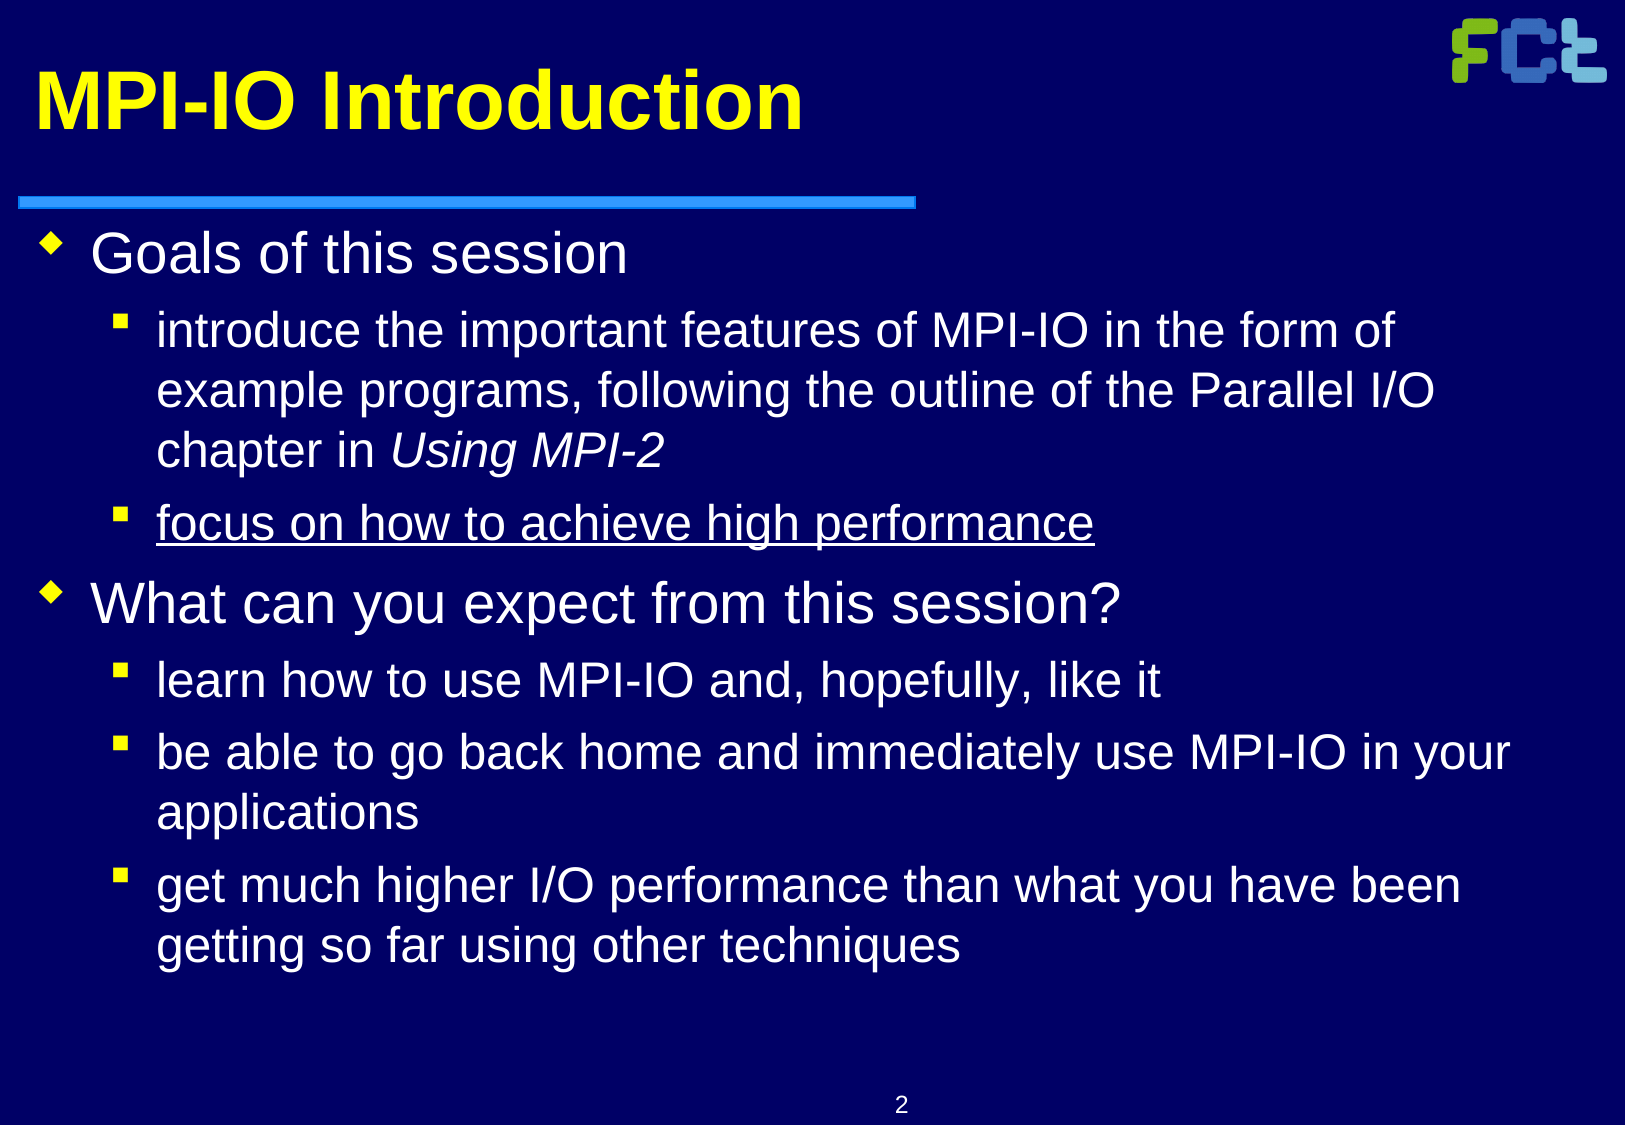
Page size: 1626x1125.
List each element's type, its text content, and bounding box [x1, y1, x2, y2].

title MPI-IO Introduction [19, 7, 1606, 185]
text_box <number> [428, 1083, 1376, 1116]
list Goals of this session introduce the important features of MPI-IO in the form of example programs, following the outline of the Parallel I/O chapter in Using MPI-2 focus on how to achieve high performance What can you expect from this session? learn how to use MPI-IO and, hopefully, like it be able to go back home and immediately use MPI-IO in your applications get much higher I/O performance than what you have been getting so far using other techniques [19, 208, 1611, 1083]
